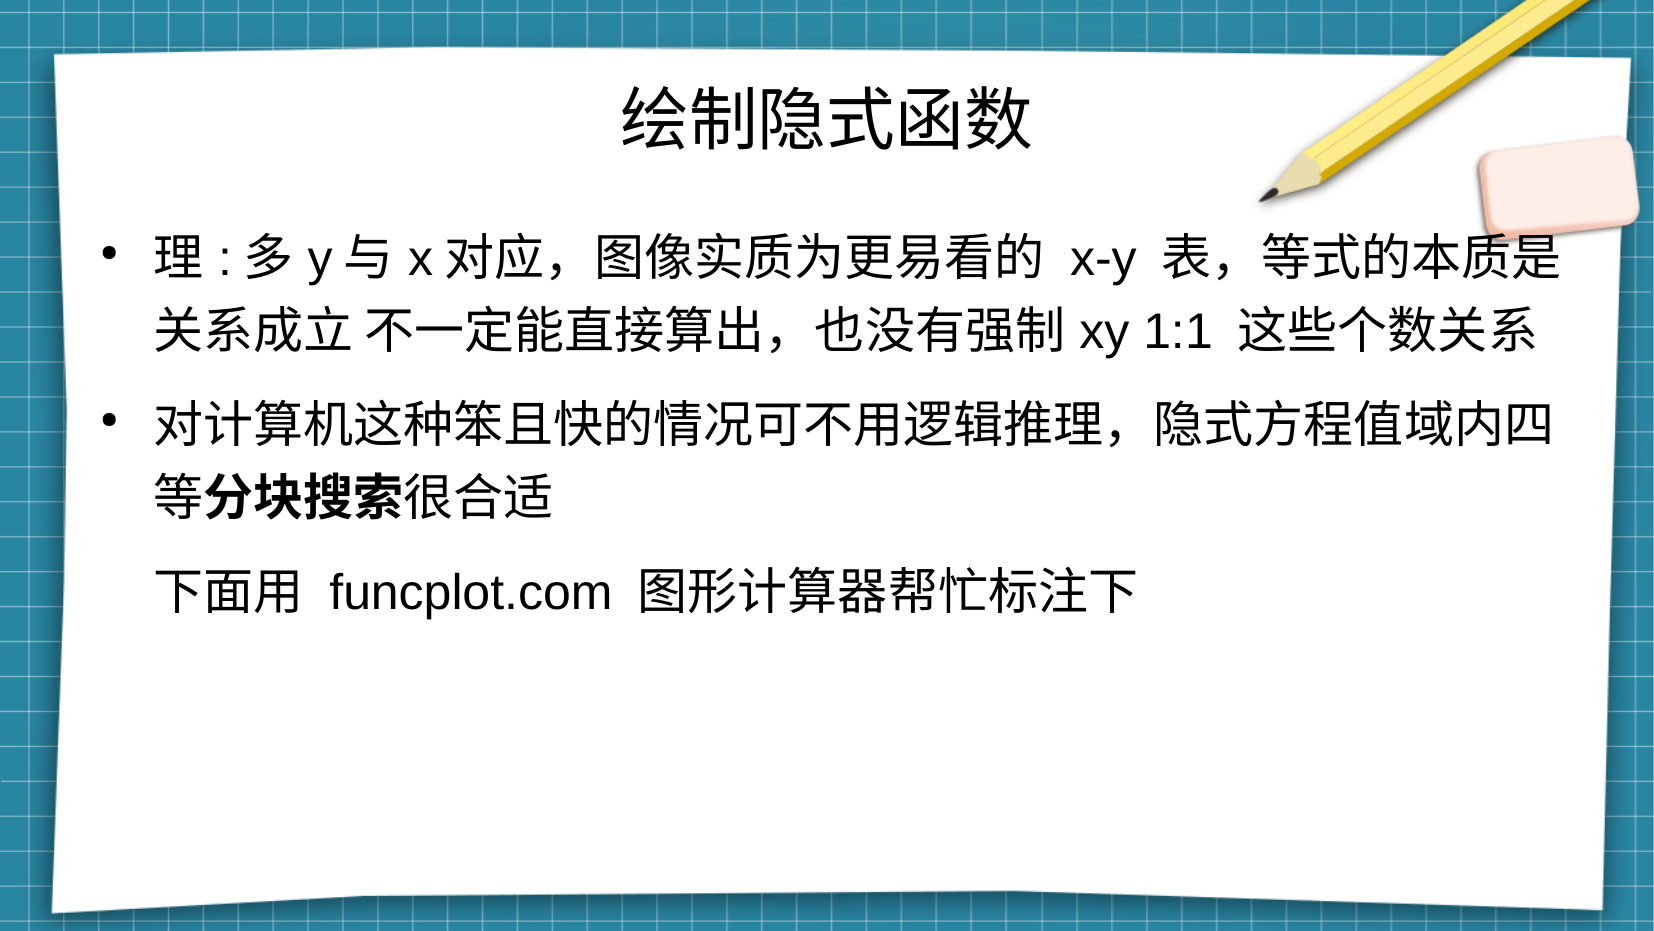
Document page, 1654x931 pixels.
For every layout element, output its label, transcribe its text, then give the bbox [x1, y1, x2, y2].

title 绘制隐式函数 [82, 37, 1571, 193]
list 理:多y与x对应，图像实质为更易看的 x-y 表，等式的本质是关系成立 不一定能直接算出，也没有强制xy 1:1 这些个数关系 对计算机这种笨且快的情况可不用逻辑推理，隐式方程值域内四等分块搜索很合适 下面用 funcplot.com 图形计算器帮忙标注下 [82, 217, 1571, 758]
picture [0, 0, 1654, 931]
